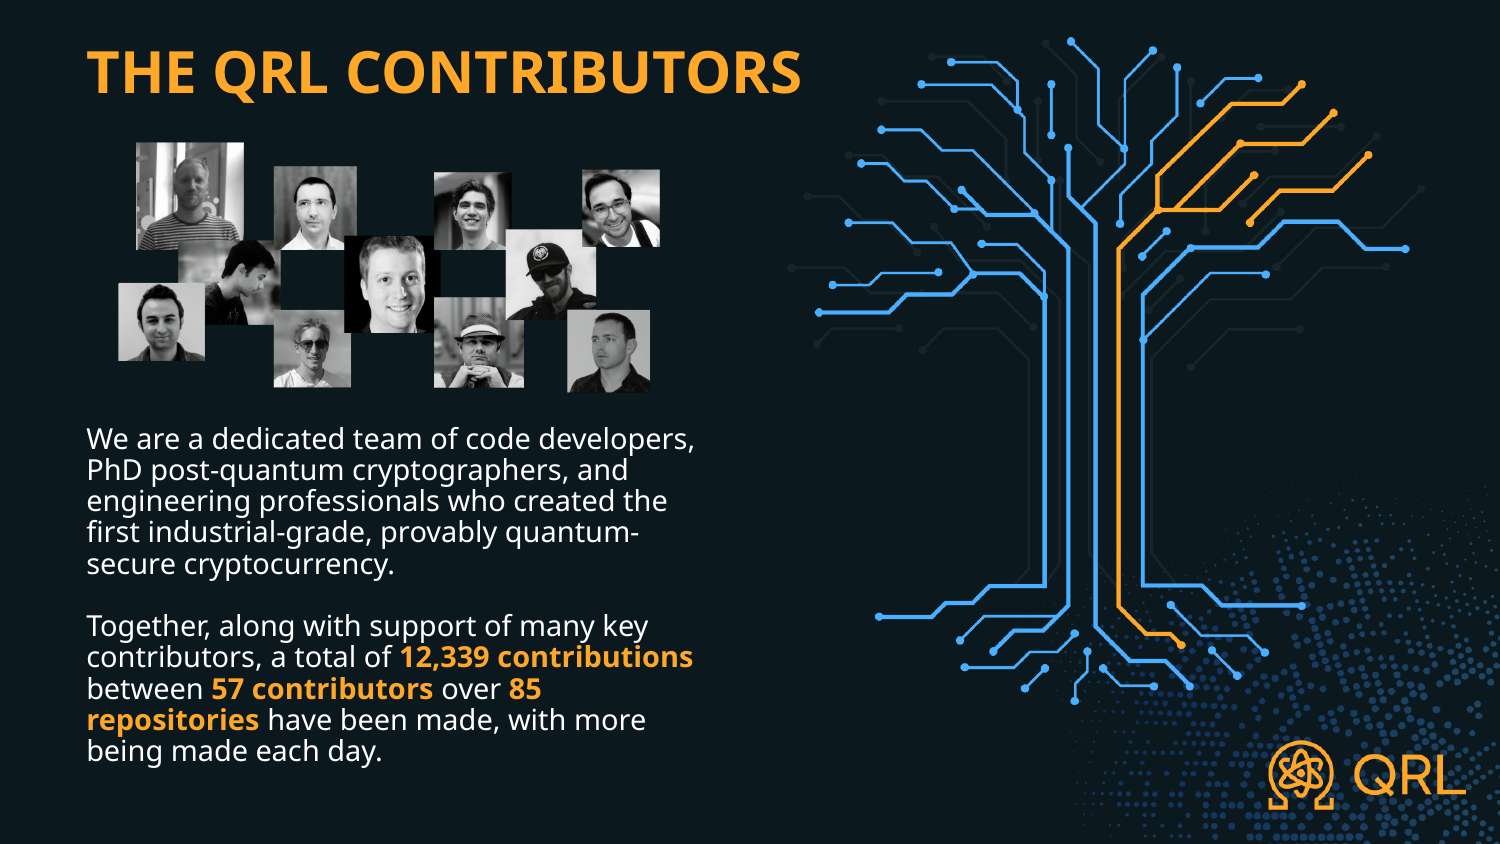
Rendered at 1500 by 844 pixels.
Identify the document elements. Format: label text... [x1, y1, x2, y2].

subtitle We are a dedicated team of code developers, PhD post-quantum cryptographers, and engineering professionals who created the first industrial-grade, provably quantum-secure cryptocurrency. Together, along with support of many key contributors, a total of 12,339 contributions between 57 contributors over 85 repositories have been made, with more being made each day. [75, 418, 713, 805]
title THE QRL CONTRIBUTORS [75, 0, 1330, 152]
picture [0, 0, 1500, 844]
